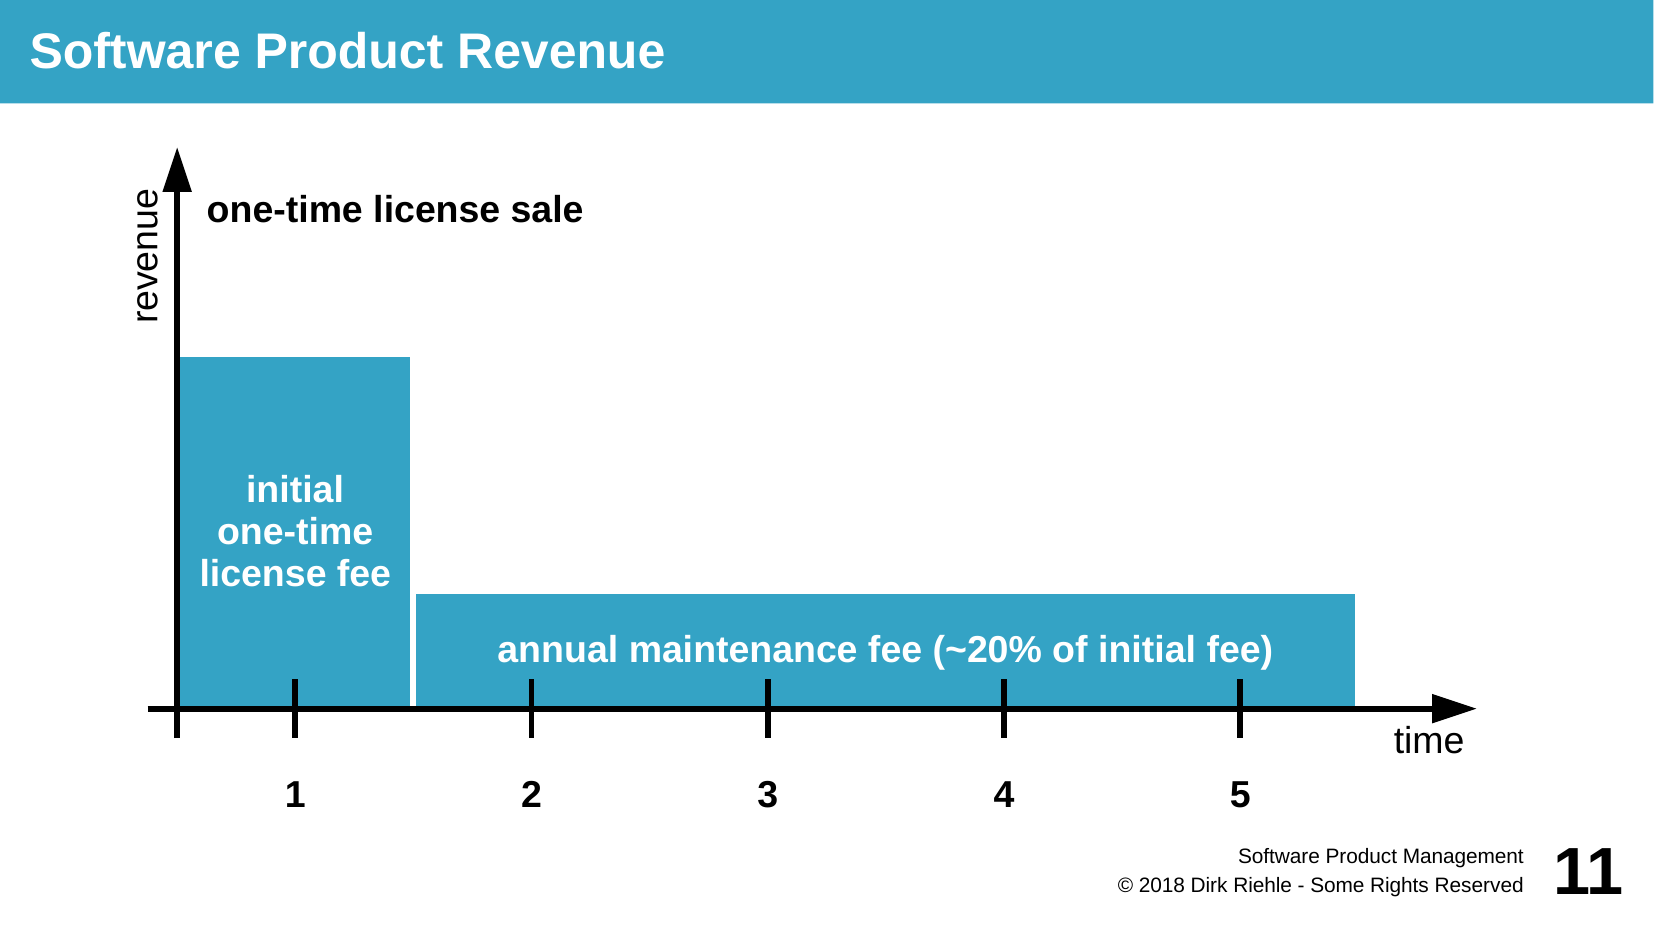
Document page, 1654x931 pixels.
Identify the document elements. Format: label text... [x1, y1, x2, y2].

text_box 1 [236, 708, 355, 827]
text_box annual maintenance fee (~20% of initial fee) [414, 590, 1359, 706]
text_box initial one-time license fee [180, 414, 414, 706]
text_box revenue [88, 177, 177, 384]
text_box one-time license sale [177, 177, 1477, 414]
text_box 5 [1181, 708, 1300, 827]
text_box 4 [944, 708, 1063, 827]
text_box 3 [708, 708, 827, 827]
text_box 2 [472, 708, 591, 827]
text_box time [1358, 707, 1477, 826]
title Software Product Revenue [0, 0, 1654, 104]
